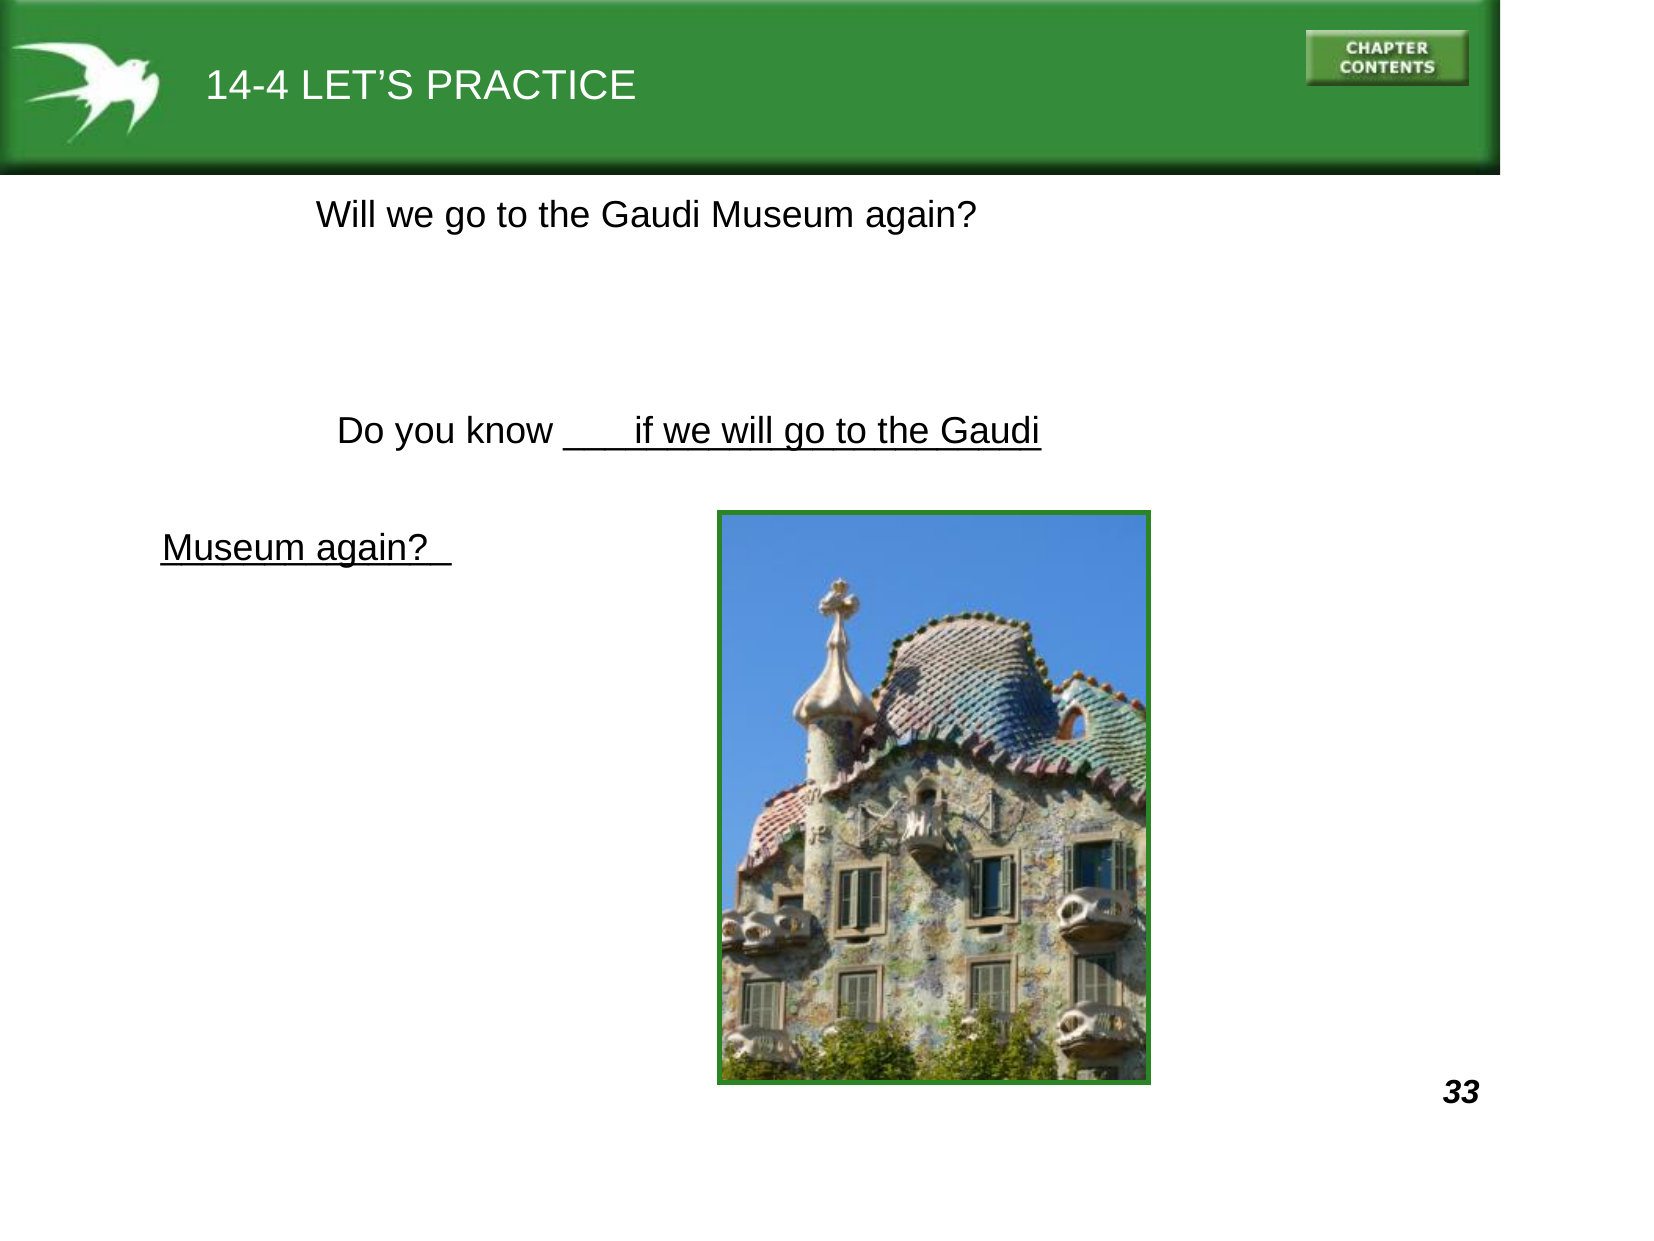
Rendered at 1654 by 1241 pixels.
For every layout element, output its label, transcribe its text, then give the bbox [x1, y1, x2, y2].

text_box if we will go to the Gaudi [584, 398, 1056, 459]
text_box Will we go to the Gaudi Museum again? [265, 182, 993, 244]
picture [0, 0, 1500, 175]
text_box ______________ [110, 513, 467, 575]
text_box 14-4 LET’S PRACTICE [190, 50, 1363, 116]
picture [722, 515, 1147, 1081]
text_box Do you know _______________________ [286, 398, 584, 459]
text_box Museum again? [111, 515, 443, 576]
